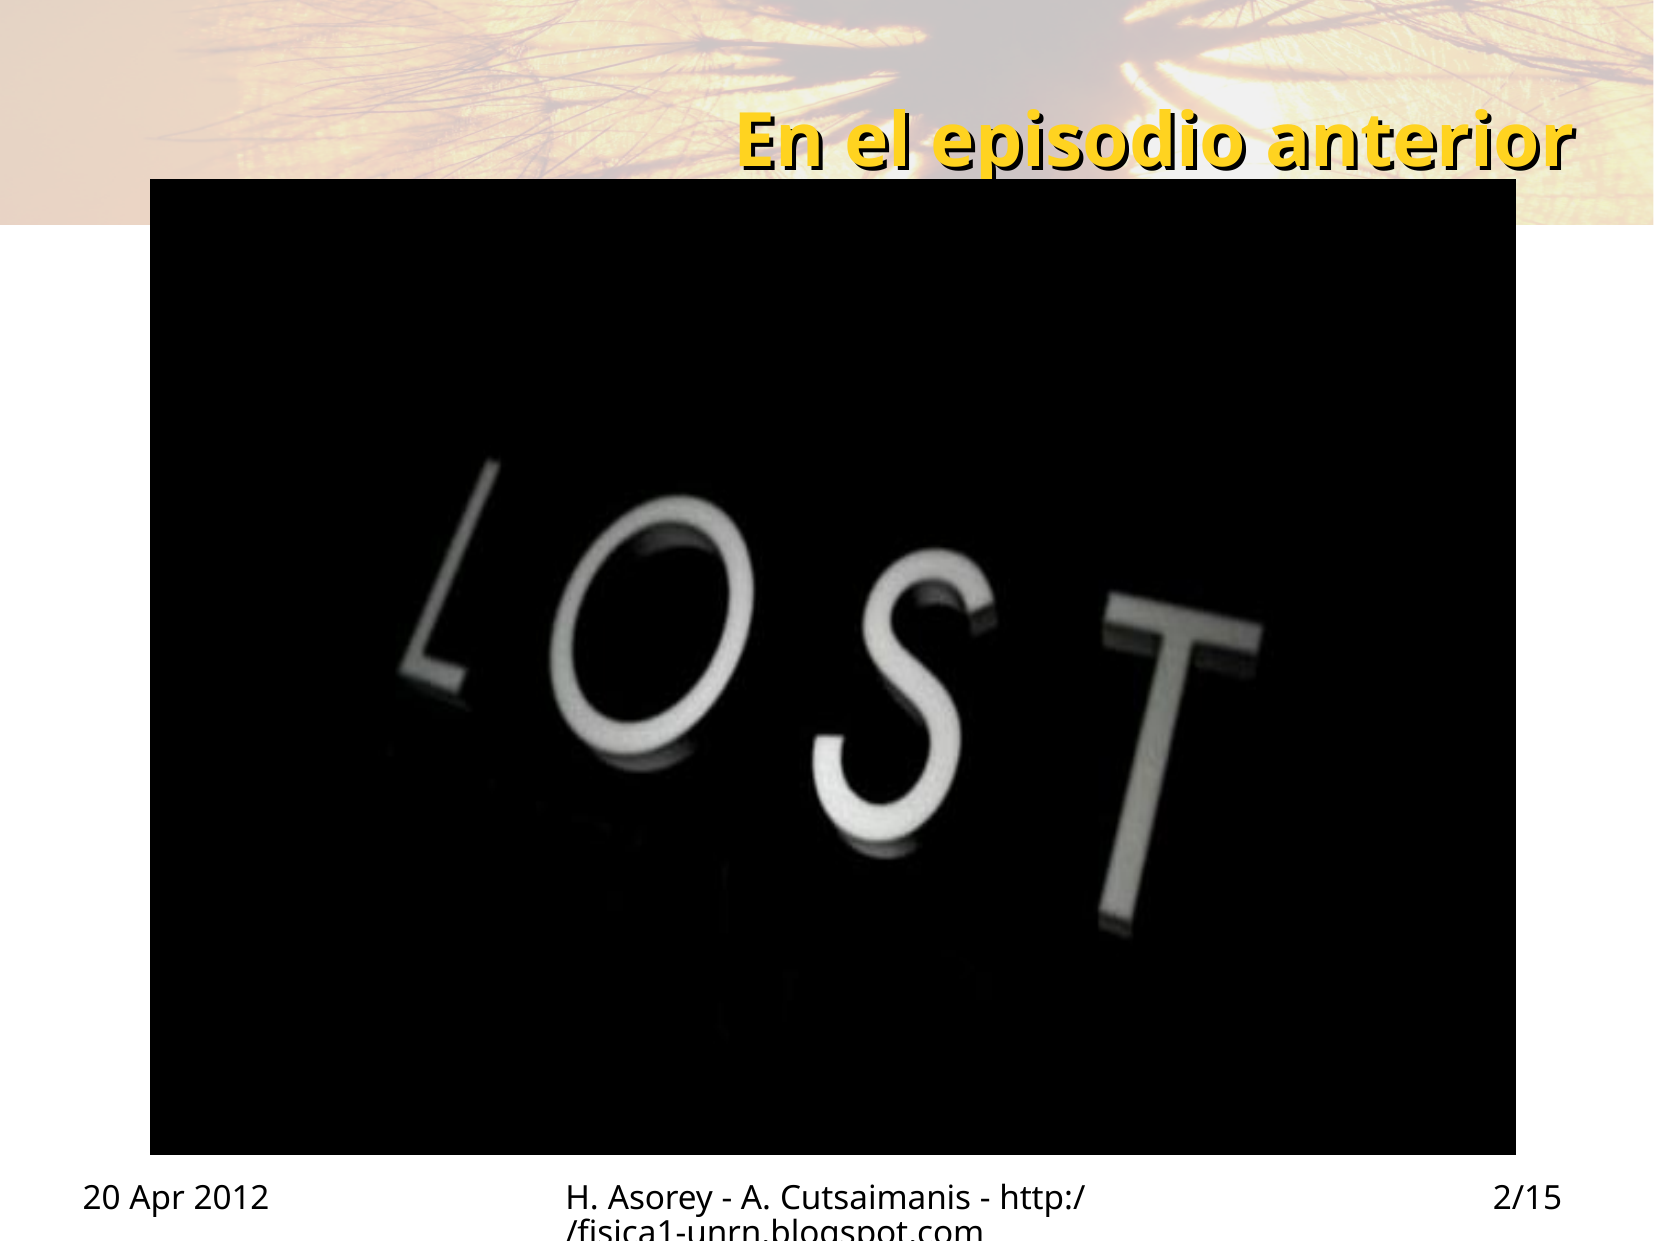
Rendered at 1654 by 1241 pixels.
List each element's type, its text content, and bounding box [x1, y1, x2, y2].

picture [0, 0, 1654, 225]
picture [150, 179, 1516, 1156]
title En el episodio anterior [86, 49, 1576, 226]
